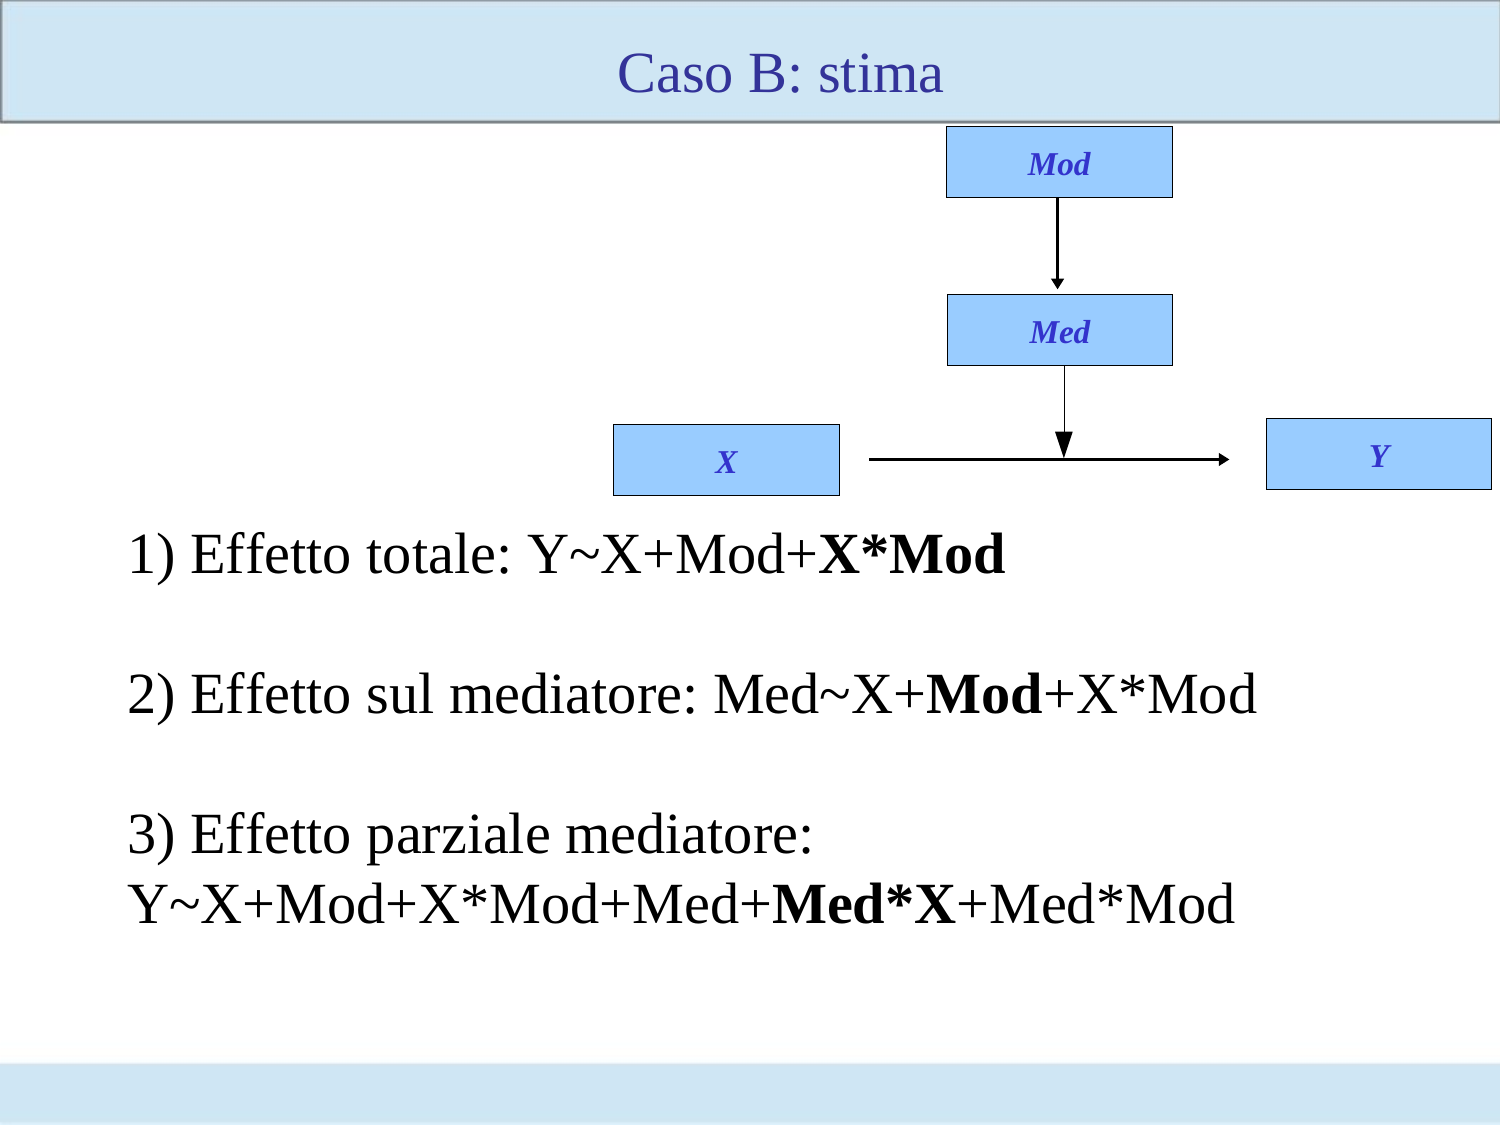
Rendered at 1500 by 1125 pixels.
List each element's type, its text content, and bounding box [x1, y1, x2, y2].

text_box Med [947, 294, 1173, 366]
text_box Mod [946, 126, 1173, 198]
text_box Y [1266, 418, 1492, 490]
title Caso B: stima [249, 21, 1313, 117]
text_box 1) Effetto totale: Y~X+Mod+X*Mod 2) Effetto sul mediatore: Med~X+Mod+X*Mod 3) Effetto parziale mediatore: Y~X+Mod+X*Mod+Med+Med*X+Med*Mod [112, 507, 1388, 943]
picture [0, 0, 1500, 1125]
text_box X [613, 424, 840, 496]
